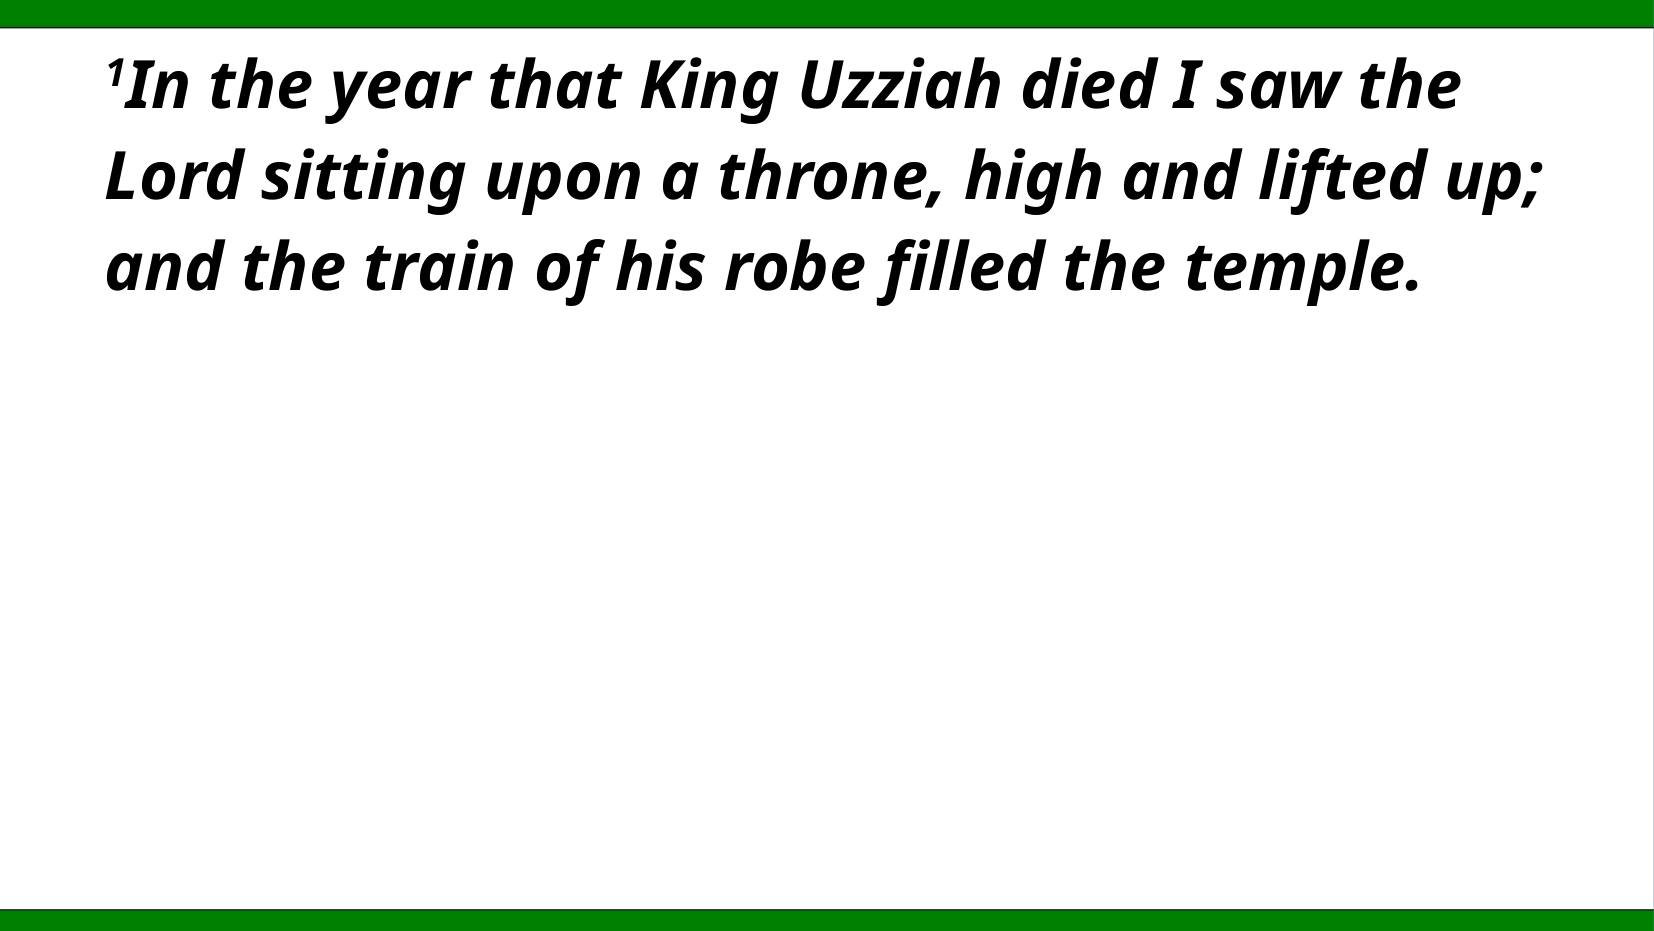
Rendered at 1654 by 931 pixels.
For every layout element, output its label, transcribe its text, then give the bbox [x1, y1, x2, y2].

text_box 1In the year that King Uzziah died I saw the Lord sitting upon a throne, high and lifted up; and the train of his robe filled the temple. [90, 30, 1561, 346]
picture [0, 0, 1654, 931]
